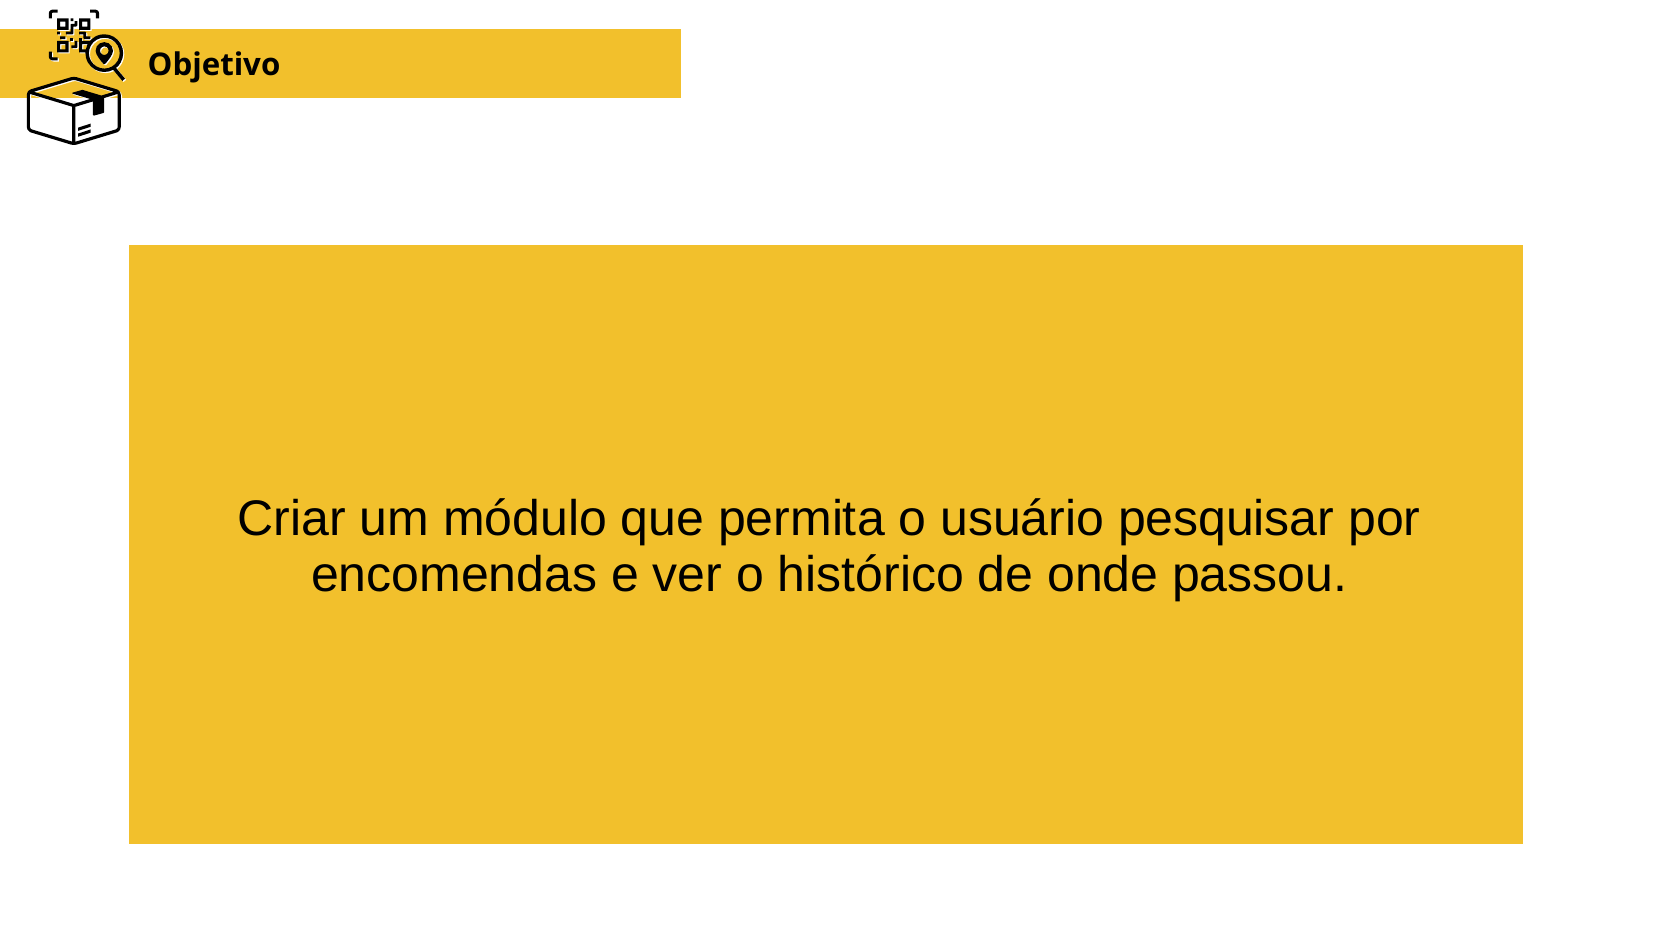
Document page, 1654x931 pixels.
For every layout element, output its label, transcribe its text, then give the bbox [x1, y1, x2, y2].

title Objetivo [147, 37, 680, 89]
subtitle Criar um módulo que permita o usuário pesquisar por encomendas e ver o histórico de onde passou. [141, 265, 1518, 827]
